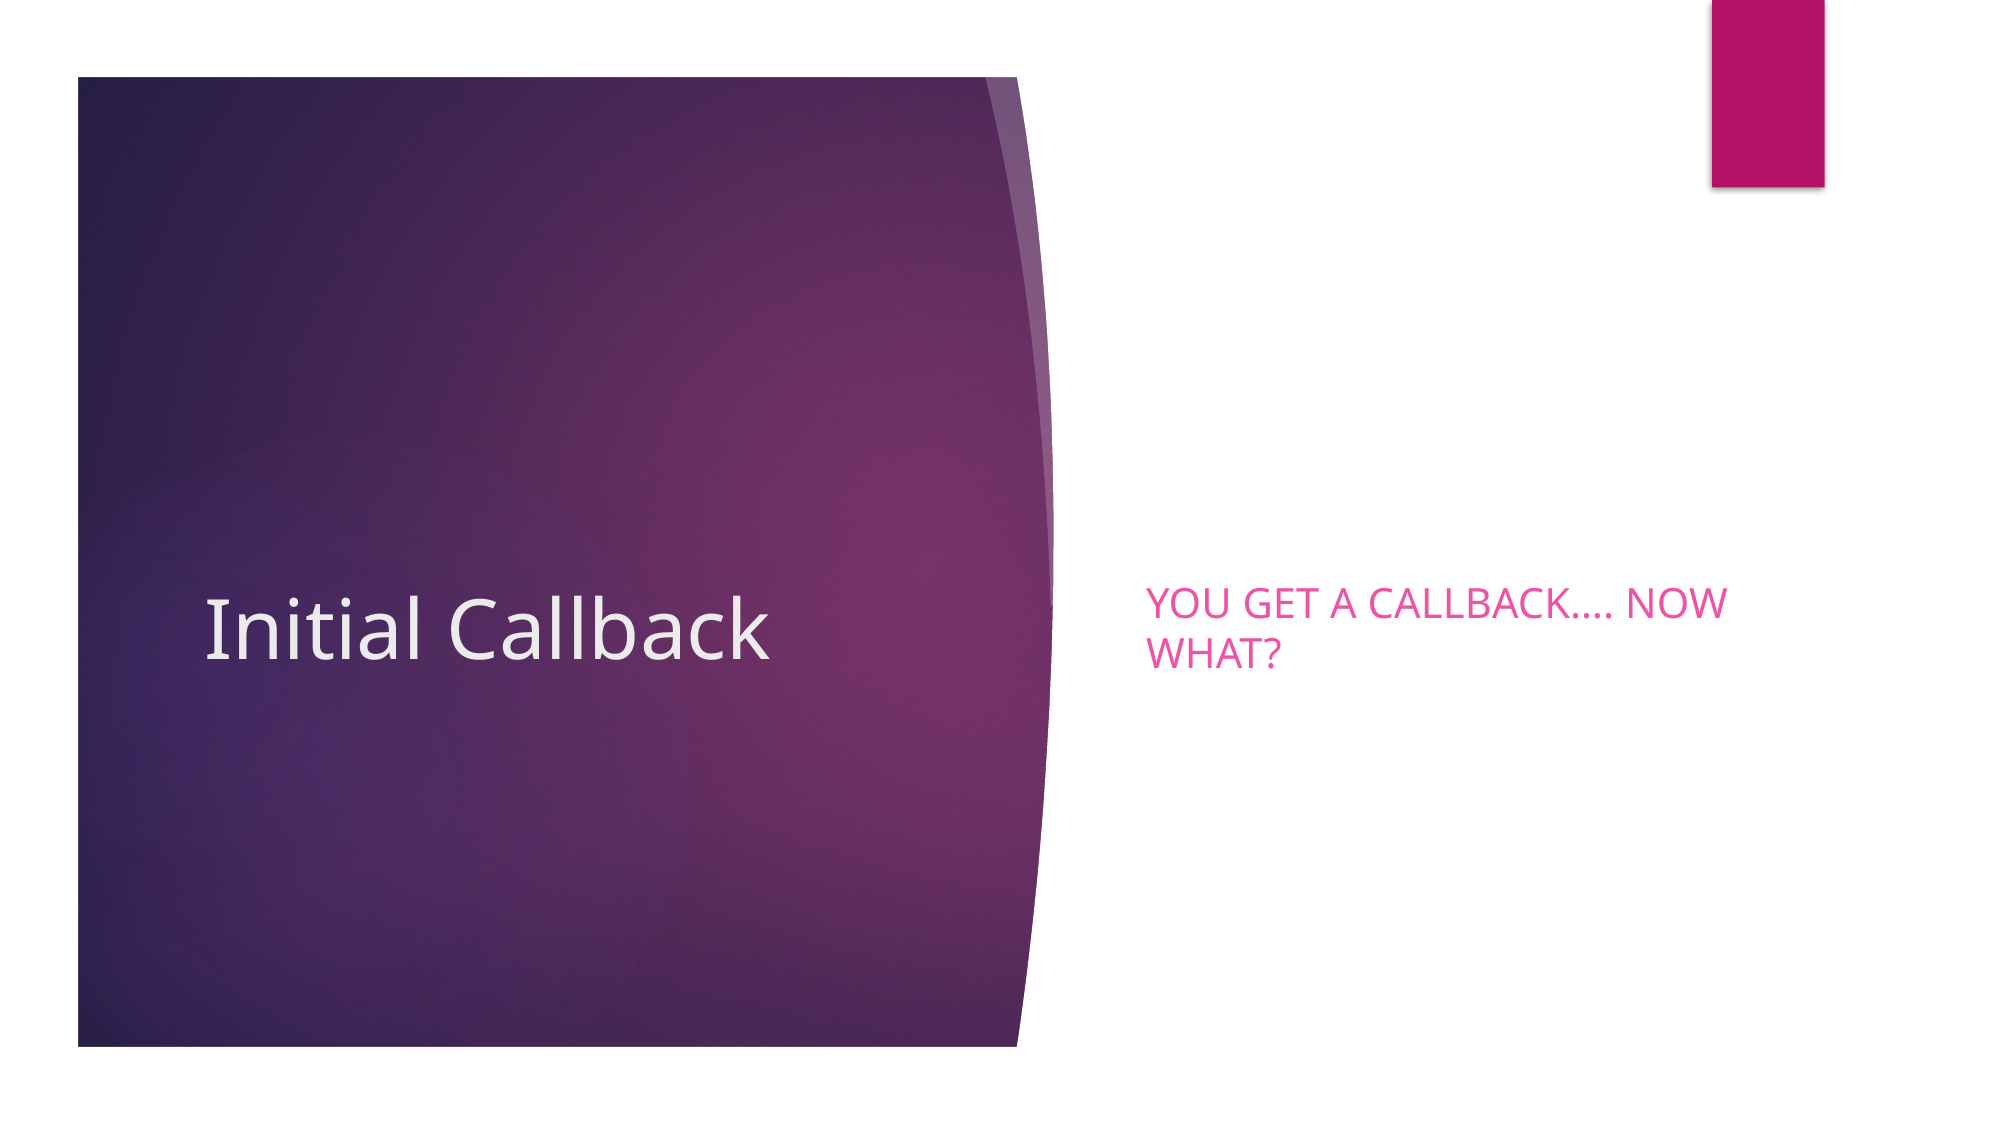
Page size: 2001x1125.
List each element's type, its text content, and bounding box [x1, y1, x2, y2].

title Initial Callback [189, 439, 904, 814]
list You get a callback…. Now what? [1131, 439, 1748, 814]
picture [79, 78, 1052, 1046]
